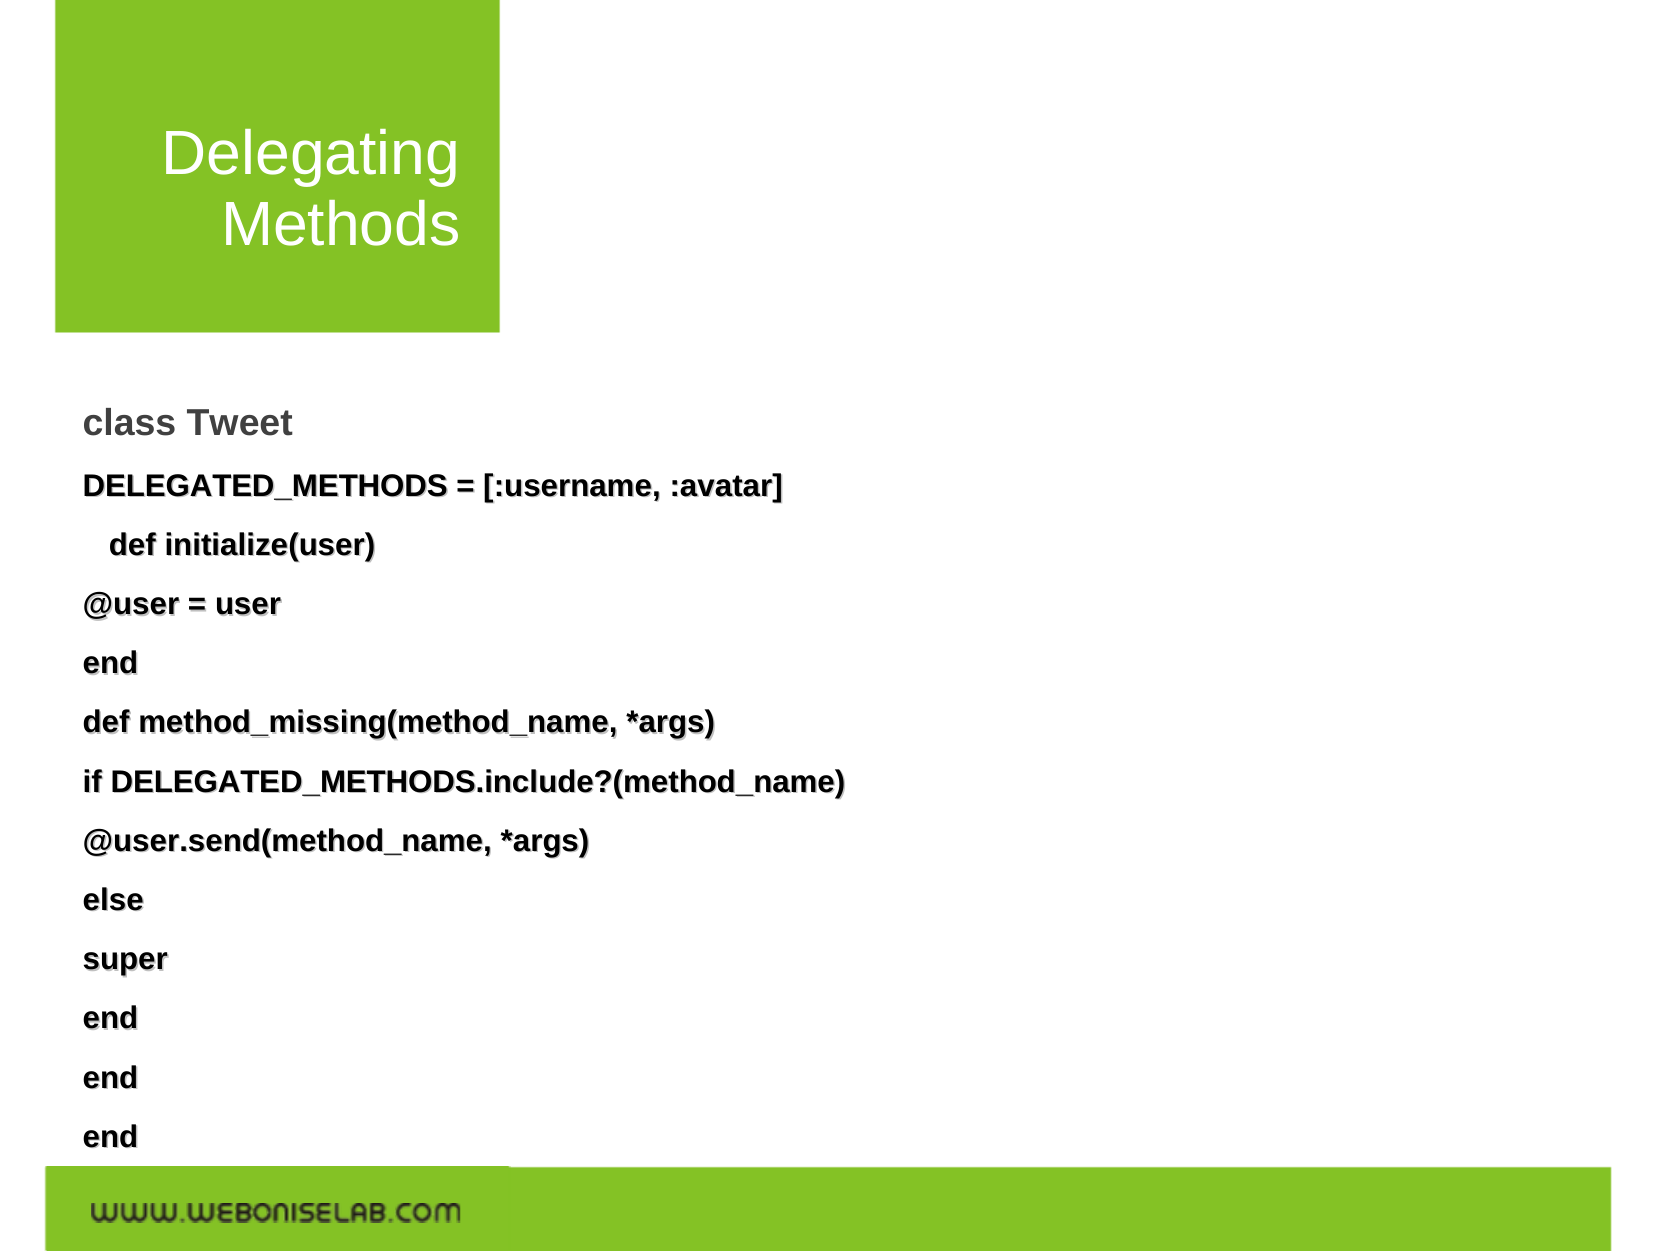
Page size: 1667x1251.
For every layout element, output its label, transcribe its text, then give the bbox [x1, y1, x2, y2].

text_box Delegating Methods [106, 117, 461, 260]
text_box class Tweet DELEGATED_METHODS = [:username, :avatar] def initialize(user) @user = user end def method_missing(method_name, *args) if DELEGATED_METHODS.include?(method_name) @user.send(method_name, *args) else super end end end [82, 401, 1667, 1214]
picture [0, 0, 1667, 1251]
